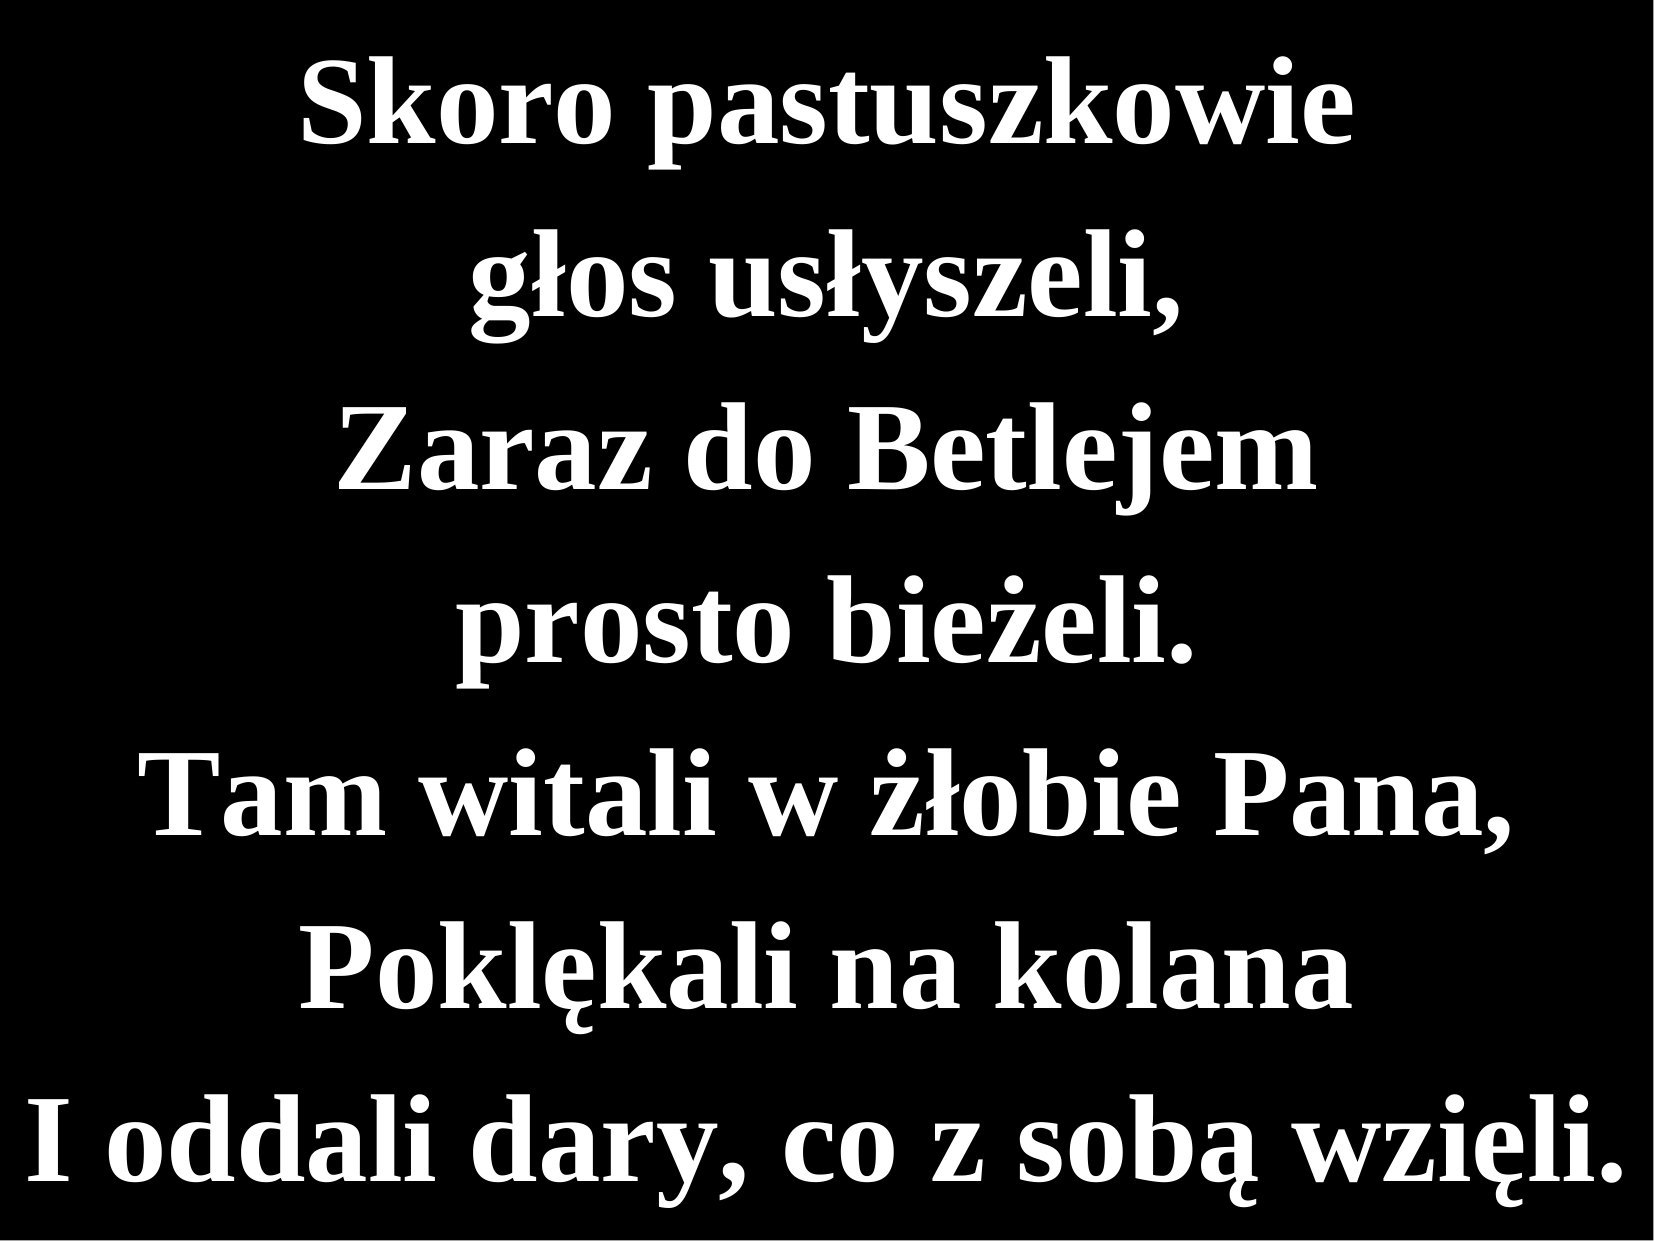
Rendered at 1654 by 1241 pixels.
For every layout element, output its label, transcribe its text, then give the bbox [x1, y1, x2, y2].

title Skoro pastuszkowie ppp głos usłyszeli, ppp Zaraz do Betlejem ppp prosto bieżeli. ppp Tam witali w żłobie Pana, ppp Poklękali na kolana ppp I oddali dary, co z sobą wzięli. [0, 0, 1654, 1241]
